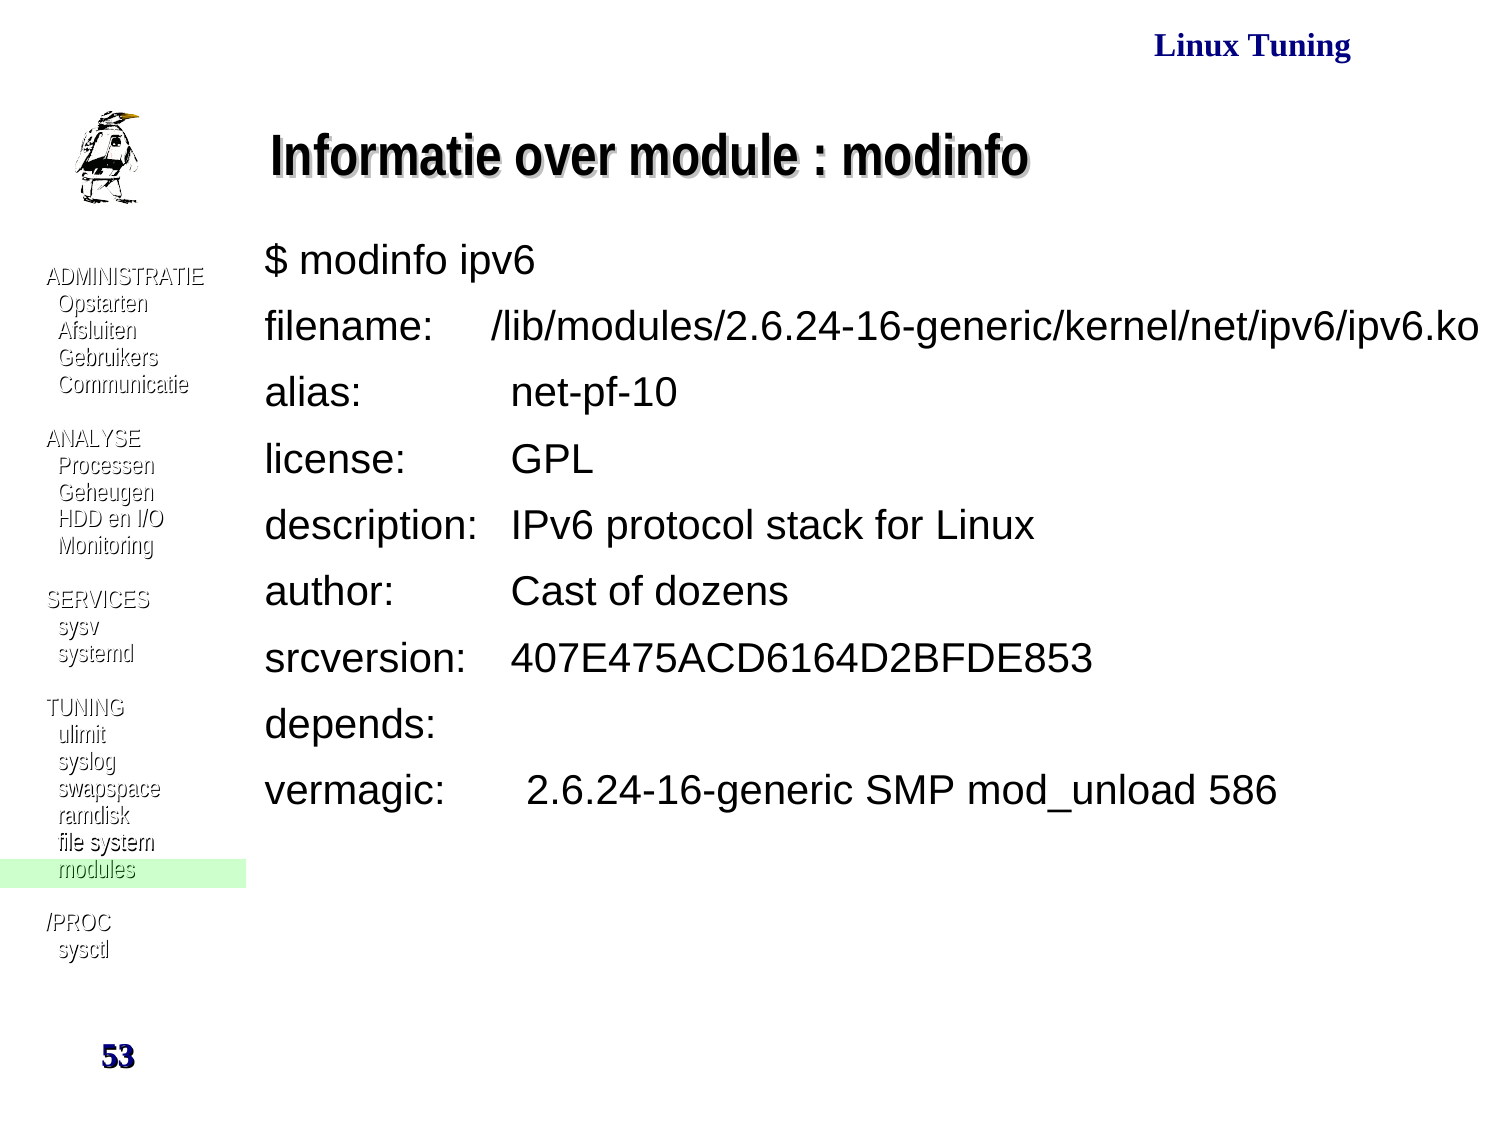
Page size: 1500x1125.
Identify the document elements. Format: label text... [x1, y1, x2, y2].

title Informatie over module : modinfo [270, 41, 1500, 250]
picture [57, 105, 143, 206]
text_box [0, 858, 247, 888]
list $ modinfo ipv6 filename: /lib/modules/2.6.24-16-generic/kernel/net/ipv6/ipv6.ko alias: net-pf-10 license: GPL description: IPv6 protocol stack for Linux author: Cast of dozens srcversion: 407E475ACD6164D2BFDE853 depends: vermagic: 2.6.24-16-generic SMP mod_unload 586 [264, 229, 1486, 980]
